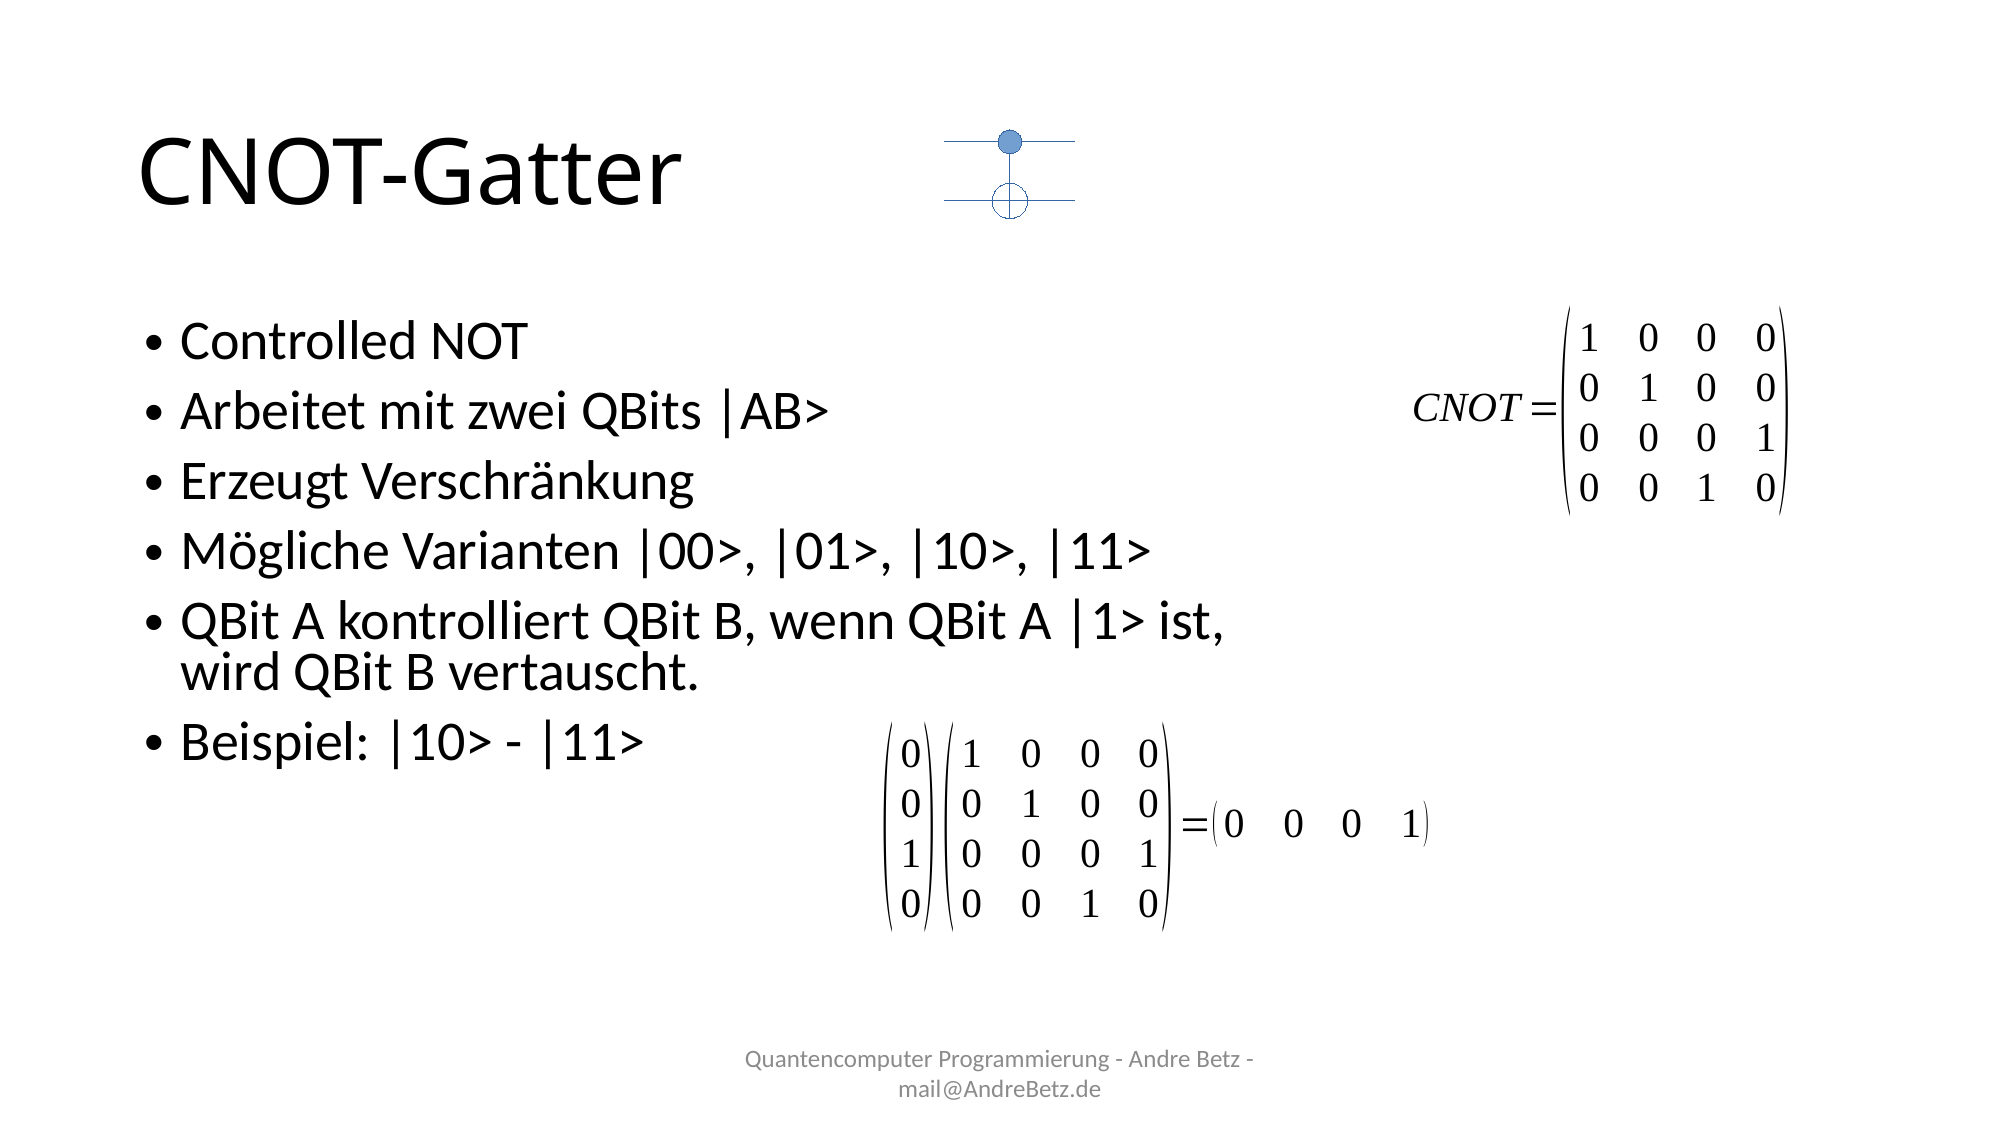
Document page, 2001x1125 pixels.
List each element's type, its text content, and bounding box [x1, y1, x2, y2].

list Controlled NOT Arbeitet mit zwei QBits |AB> Erzeugt Verschränkung Mögliche Varianten |00>, |01>, |10>, |11> QBit A kontrolliert QBit B, wenn QBit A |1> ist, wird QBit B vertauscht. Beispiel: |10> - |11> [129, 236, 1323, 780]
chart [1405, 304, 1804, 520]
text_box Quantencomputer Programmierung - Andre Betz - mail@AndreBetz.de [662, 1042, 1338, 1103]
chart [874, 720, 1439, 936]
text_box [998, 129, 1022, 154]
title CNOT-Gatter [136, 60, 875, 236]
